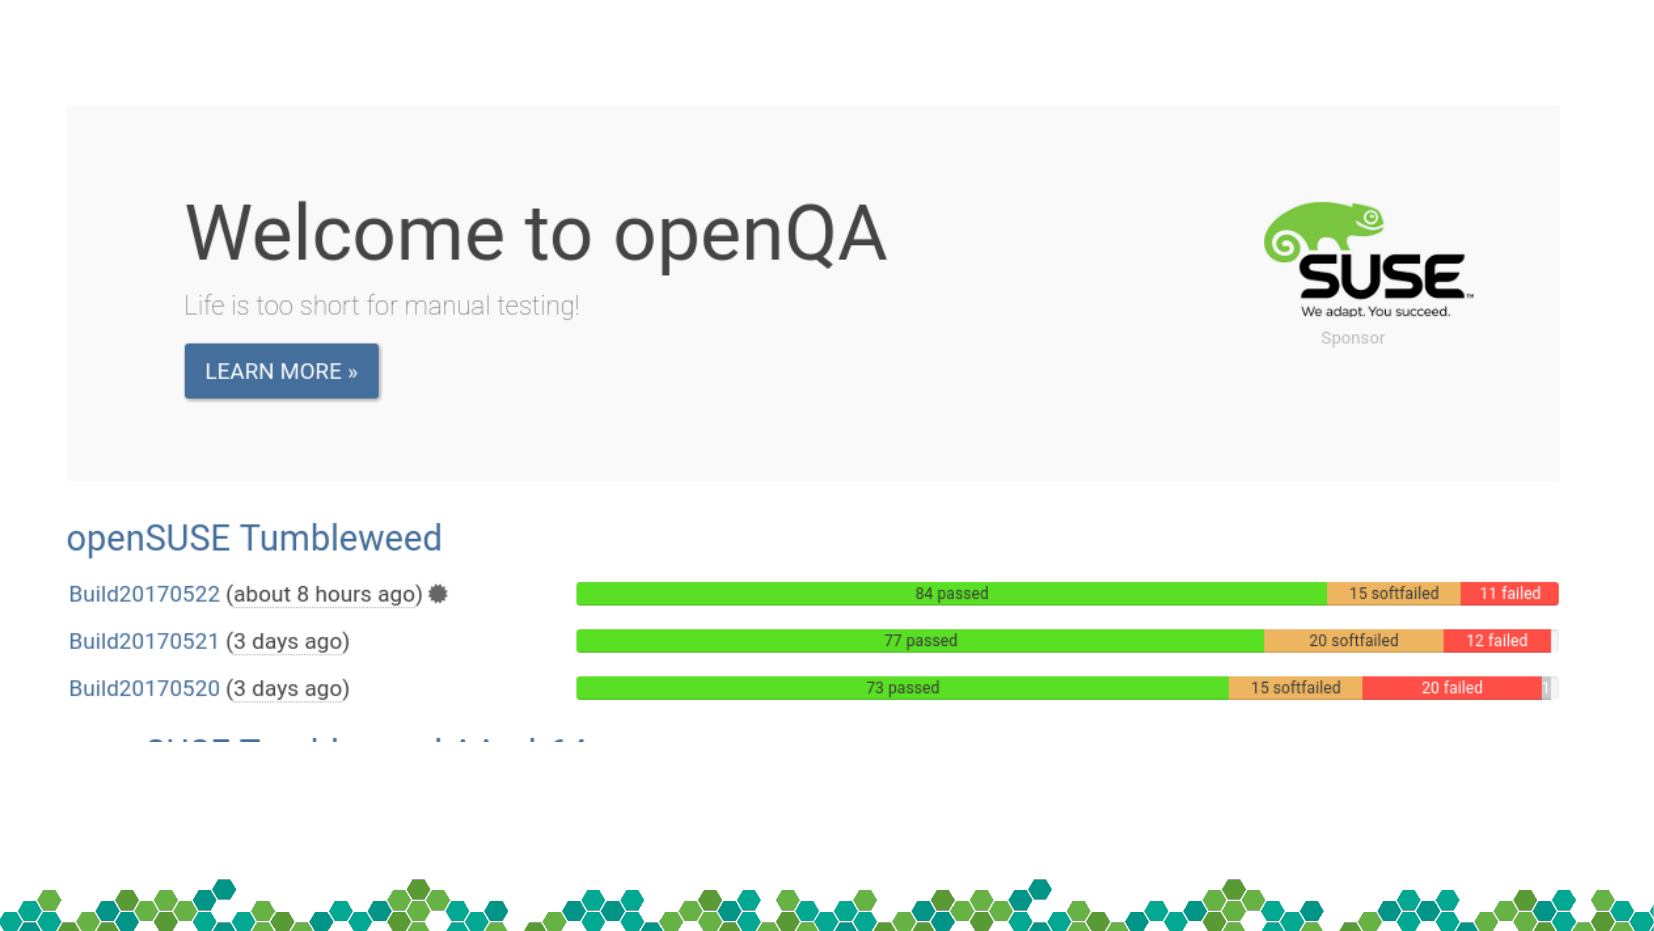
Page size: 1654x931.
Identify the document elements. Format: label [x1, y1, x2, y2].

picture [0, 871, 1654, 931]
picture [50, 100, 1580, 742]
